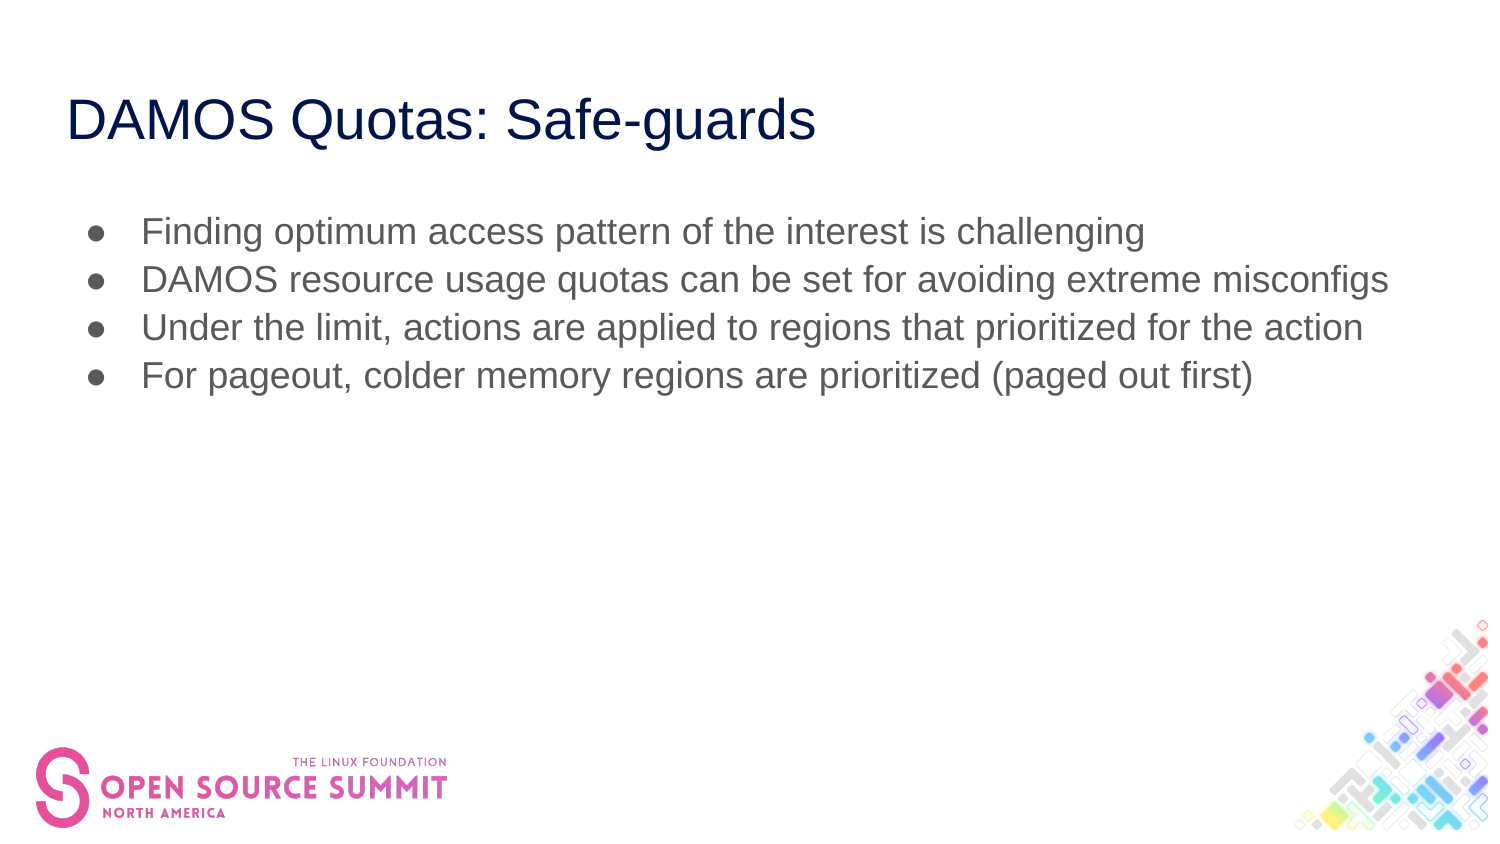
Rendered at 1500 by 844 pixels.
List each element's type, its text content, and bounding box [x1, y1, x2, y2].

title DAMOS Quotas: Safe-guards [51, 72, 1449, 167]
picture [1294, 620, 1488, 830]
picture [36, 747, 447, 828]
list Finding optimum access pattern of the interest is challenging DAMOS resource usage quotas can be set for avoiding extreme misconfigs Under the limit, actions are applied to regions that prioritized for the action For pageout, colder memory regions are prioritized (paged out first) [51, 189, 1449, 734]
